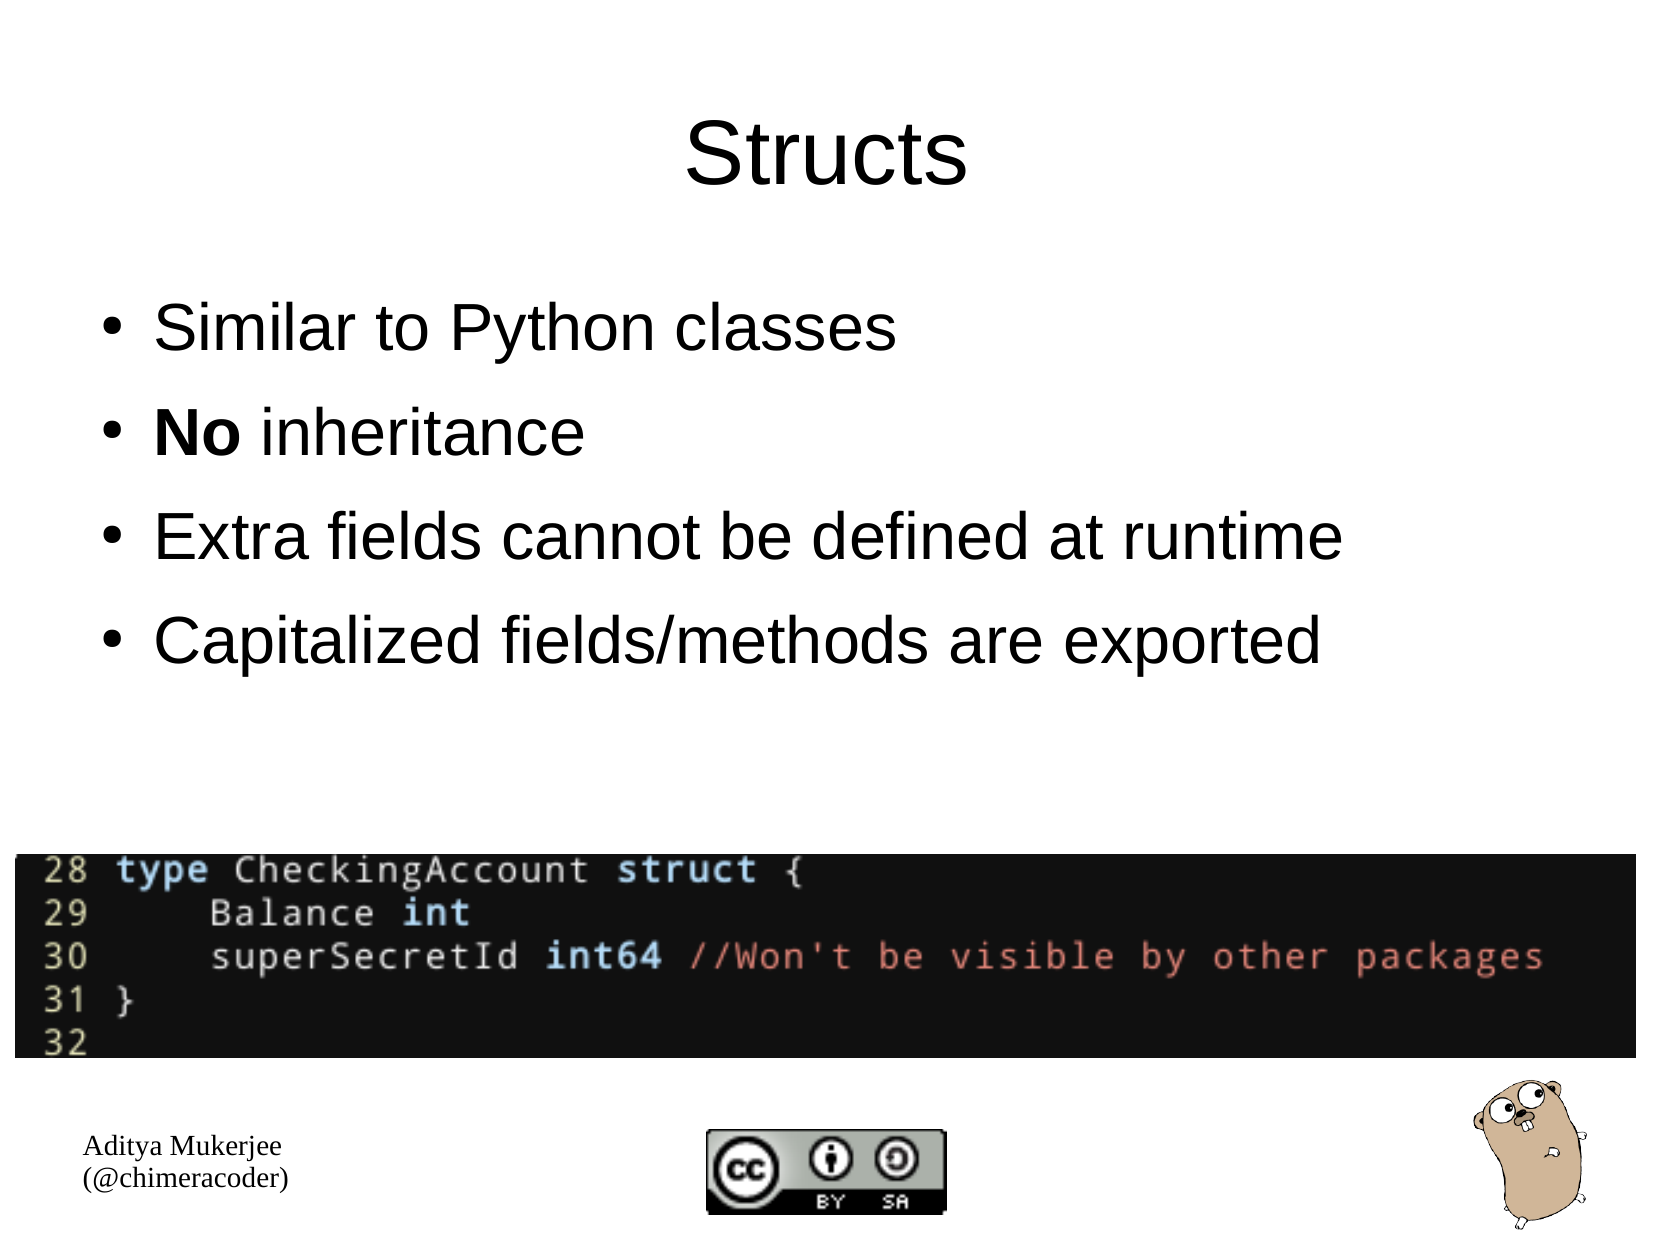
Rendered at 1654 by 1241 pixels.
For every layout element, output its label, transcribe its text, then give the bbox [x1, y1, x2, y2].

picture [1455, 1079, 1606, 1230]
title Structs [82, 49, 1571, 257]
list Similar to Python classes No inheritance Extra fields cannot be defined at runtime Capitalized fields/methods are exported [82, 290, 1538, 854]
picture [15, 854, 1636, 1058]
picture [706, 1129, 947, 1215]
